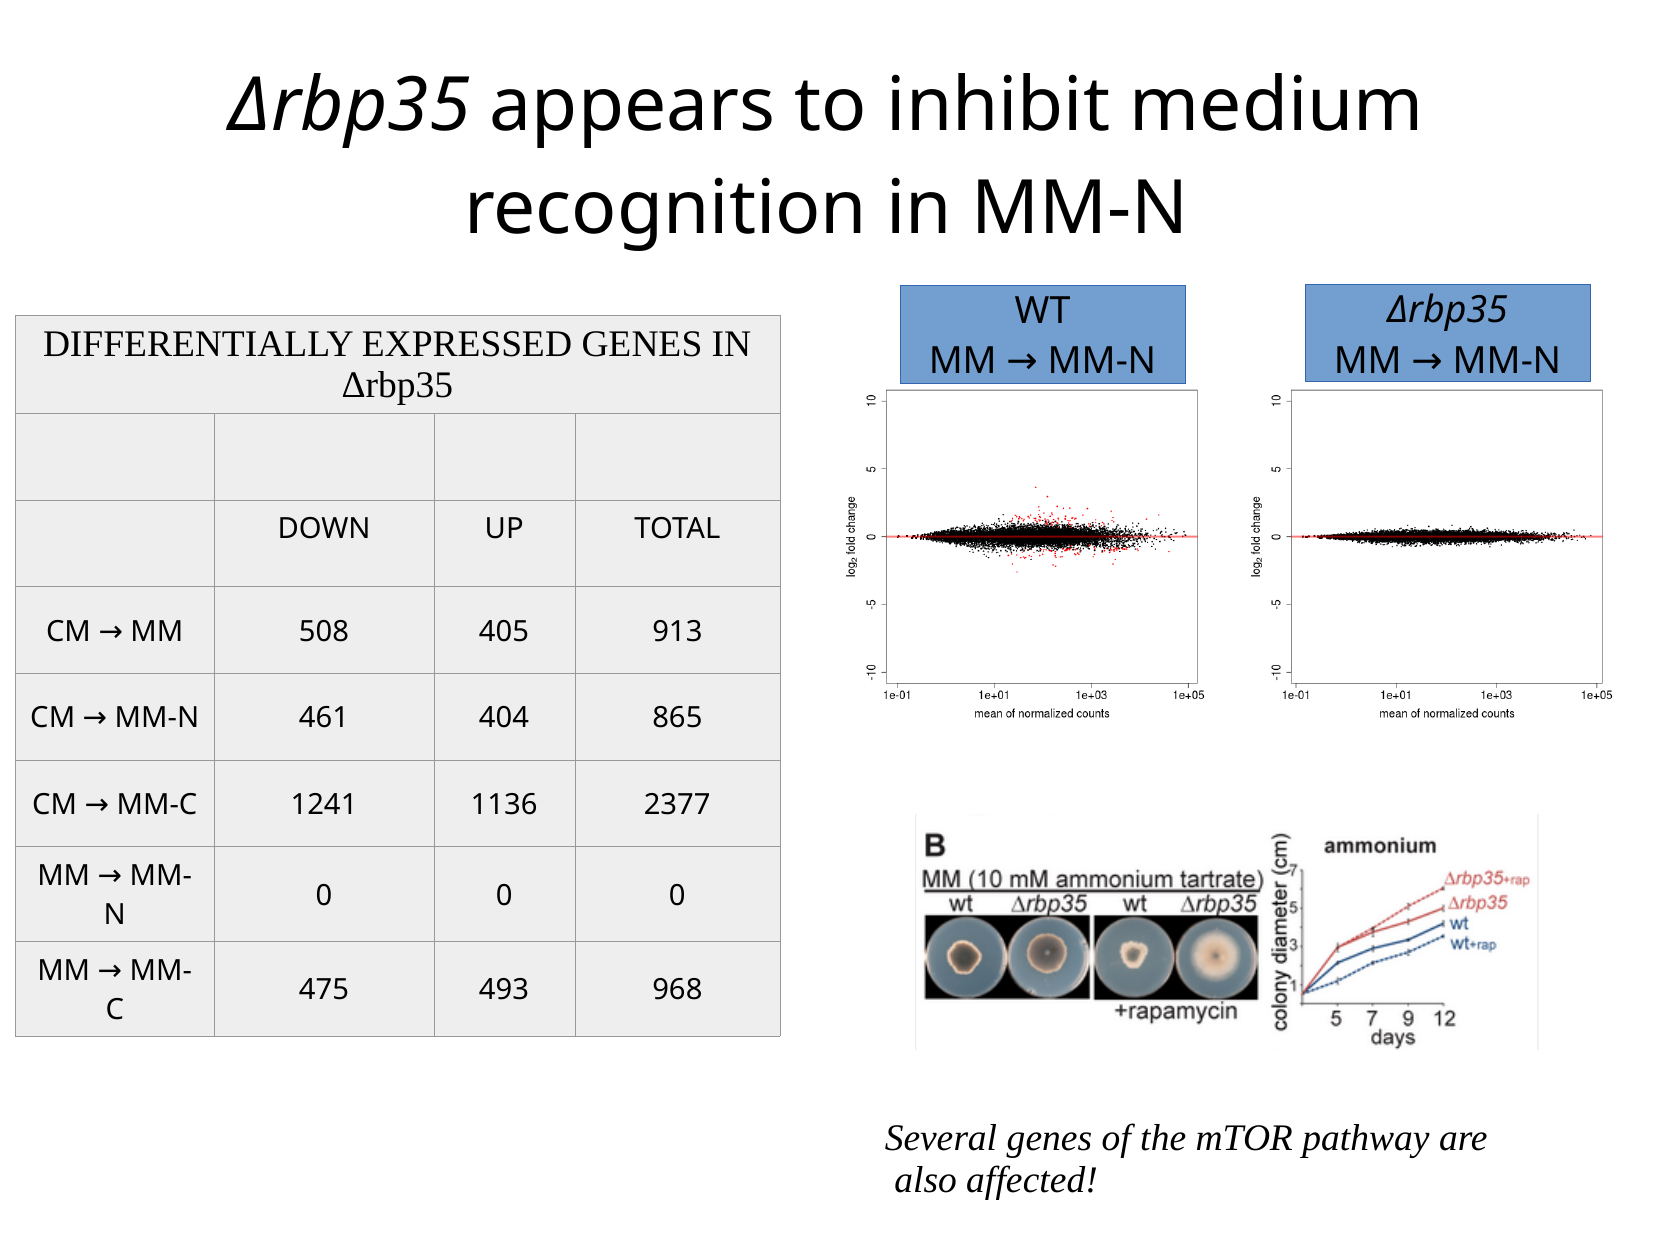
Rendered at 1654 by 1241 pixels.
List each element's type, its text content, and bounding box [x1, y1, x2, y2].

table_cell DOWN [215, 501, 434, 586]
table_cell 1136 [435, 761, 575, 846]
table_cell 2377 [576, 761, 780, 846]
table_cell 475 [215, 942, 434, 1036]
table_cell [576, 414, 780, 500]
picture [840, 353, 1216, 729]
table_cell 865 [576, 674, 780, 760]
table_cell TOTAL [576, 501, 780, 586]
text_box WT MM → MM-N [900, 285, 1186, 384]
table_cell 461 [215, 674, 434, 760]
picture [915, 814, 1539, 1051]
table_cell [435, 414, 575, 500]
table_cell 0 [435, 847, 575, 941]
table_cell 913 [576, 587, 780, 673]
table_cell CM → MM-C [16, 761, 214, 846]
table_cell [16, 414, 214, 500]
table_cell 0 [215, 847, 434, 941]
table_cell CM → MM-N [16, 674, 214, 760]
table_cell 968 [576, 942, 780, 1036]
table_cell UP [435, 501, 575, 586]
text_box Several genes of the mTOR pathway are also affected! [870, 1110, 1578, 1209]
table_cell 0 [576, 847, 780, 941]
table_cell 405 [435, 587, 575, 673]
table_cell 508 [215, 587, 434, 673]
picture [1245, 353, 1621, 729]
table_cell [215, 414, 434, 500]
text_box Δrbp35 MM → MM-N [1305, 284, 1591, 382]
title Δrbp35 appears to inhibit medium recognition in MM-N [82, 49, 1571, 257]
table_cell 493 [435, 942, 575, 1036]
table_cell CM → MM [16, 587, 214, 673]
table_cell MM → MM-C [16, 942, 214, 1036]
table_header DIFFERENTIALLY EXPRESSED GENES IN Δrbp35 [16, 316, 780, 413]
table_cell 404 [435, 674, 575, 760]
table_cell 1241 [215, 761, 434, 846]
table_cell [16, 501, 214, 586]
table_cell MM → MM-N [16, 847, 214, 941]
